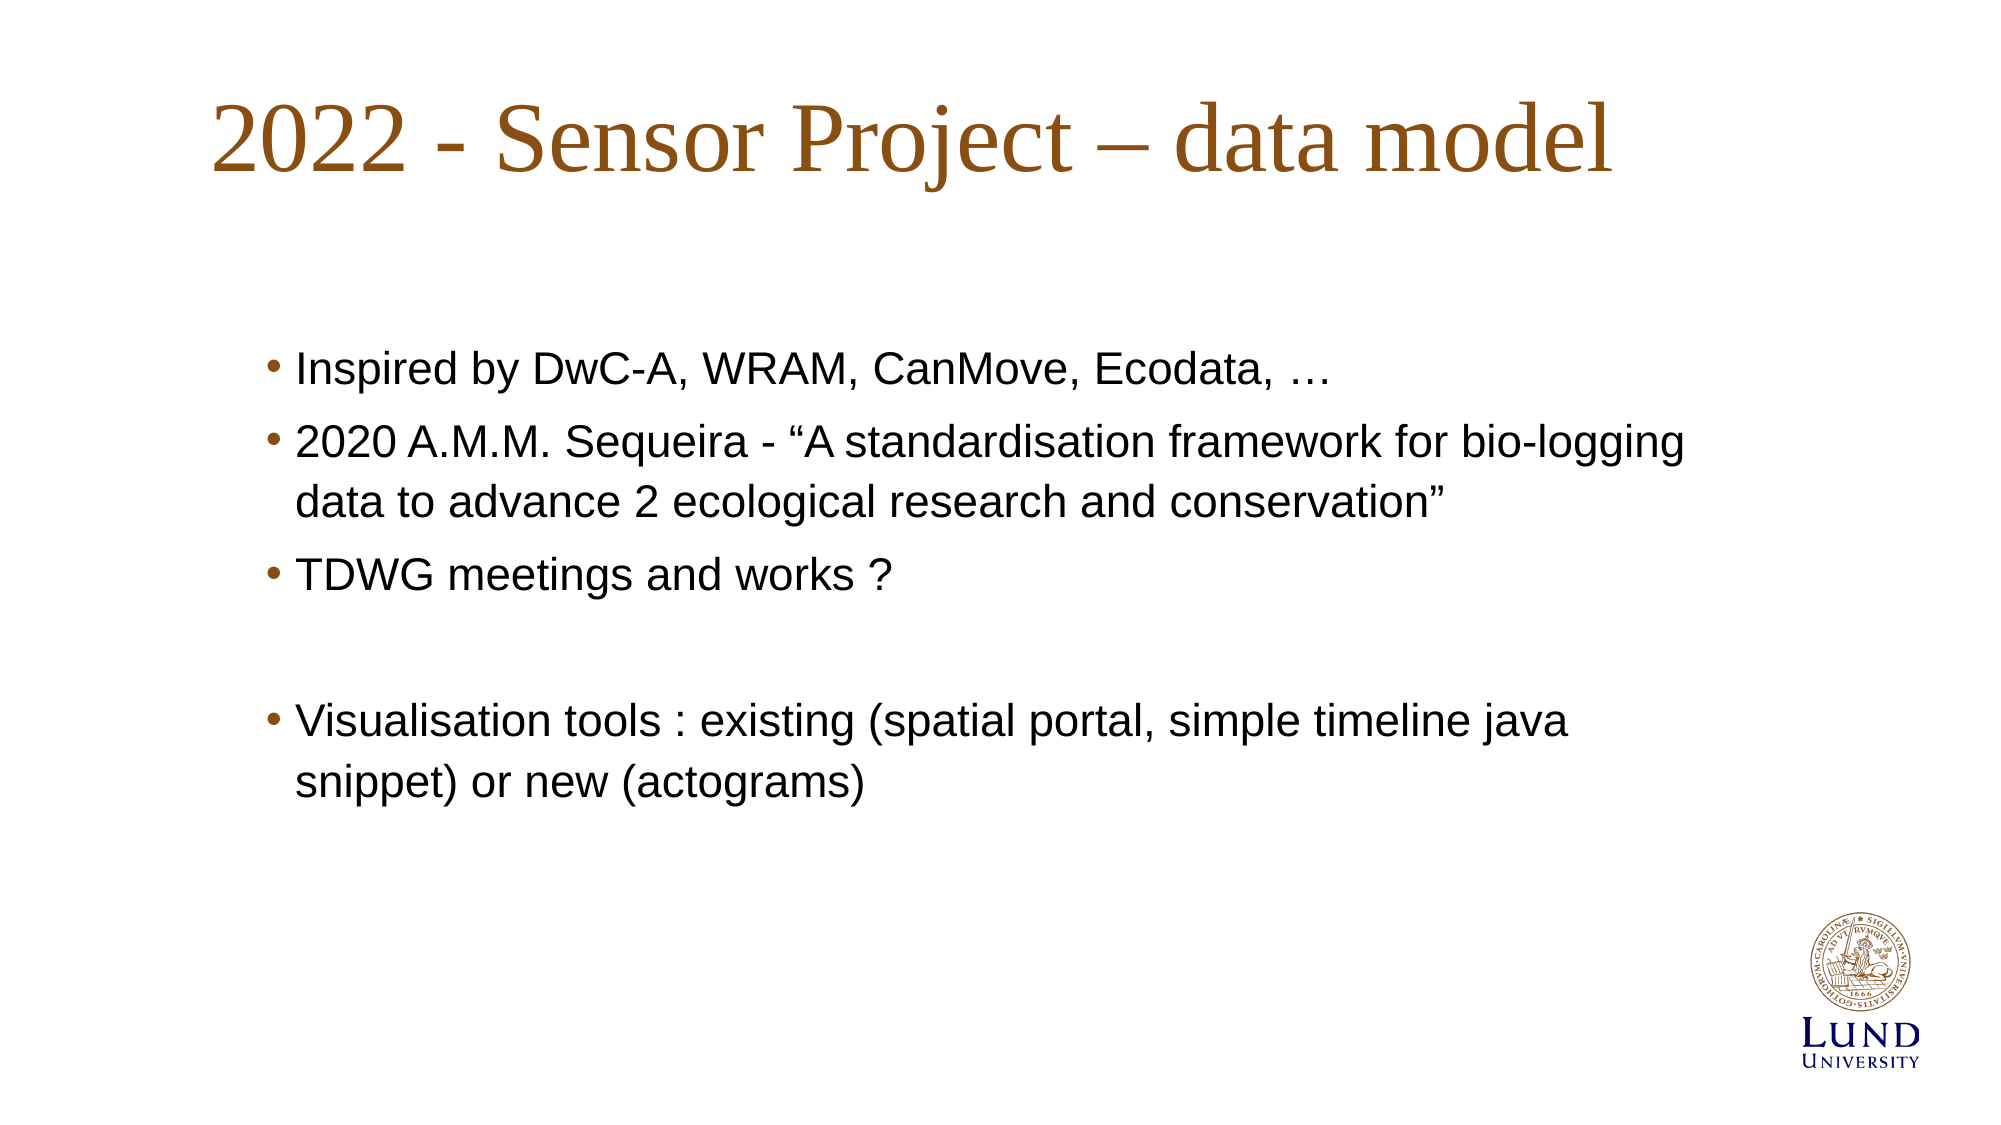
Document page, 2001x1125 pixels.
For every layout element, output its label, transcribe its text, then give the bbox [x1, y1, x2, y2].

title 2022 - Sensor Project – data model [210, 50, 1921, 240]
list Inspired by DwC-A, WRAM, CanMove, Ecodata, … 2020 A.M.M. Sequeira - “A standardisation framework for bio-logging data to advance 2 ecological research and conservation” TDWG meetings and works ? Visualisation tools : existing (spatial portal, simple timeline java snippet) or new (actograms) [265, 265, 1713, 1006]
